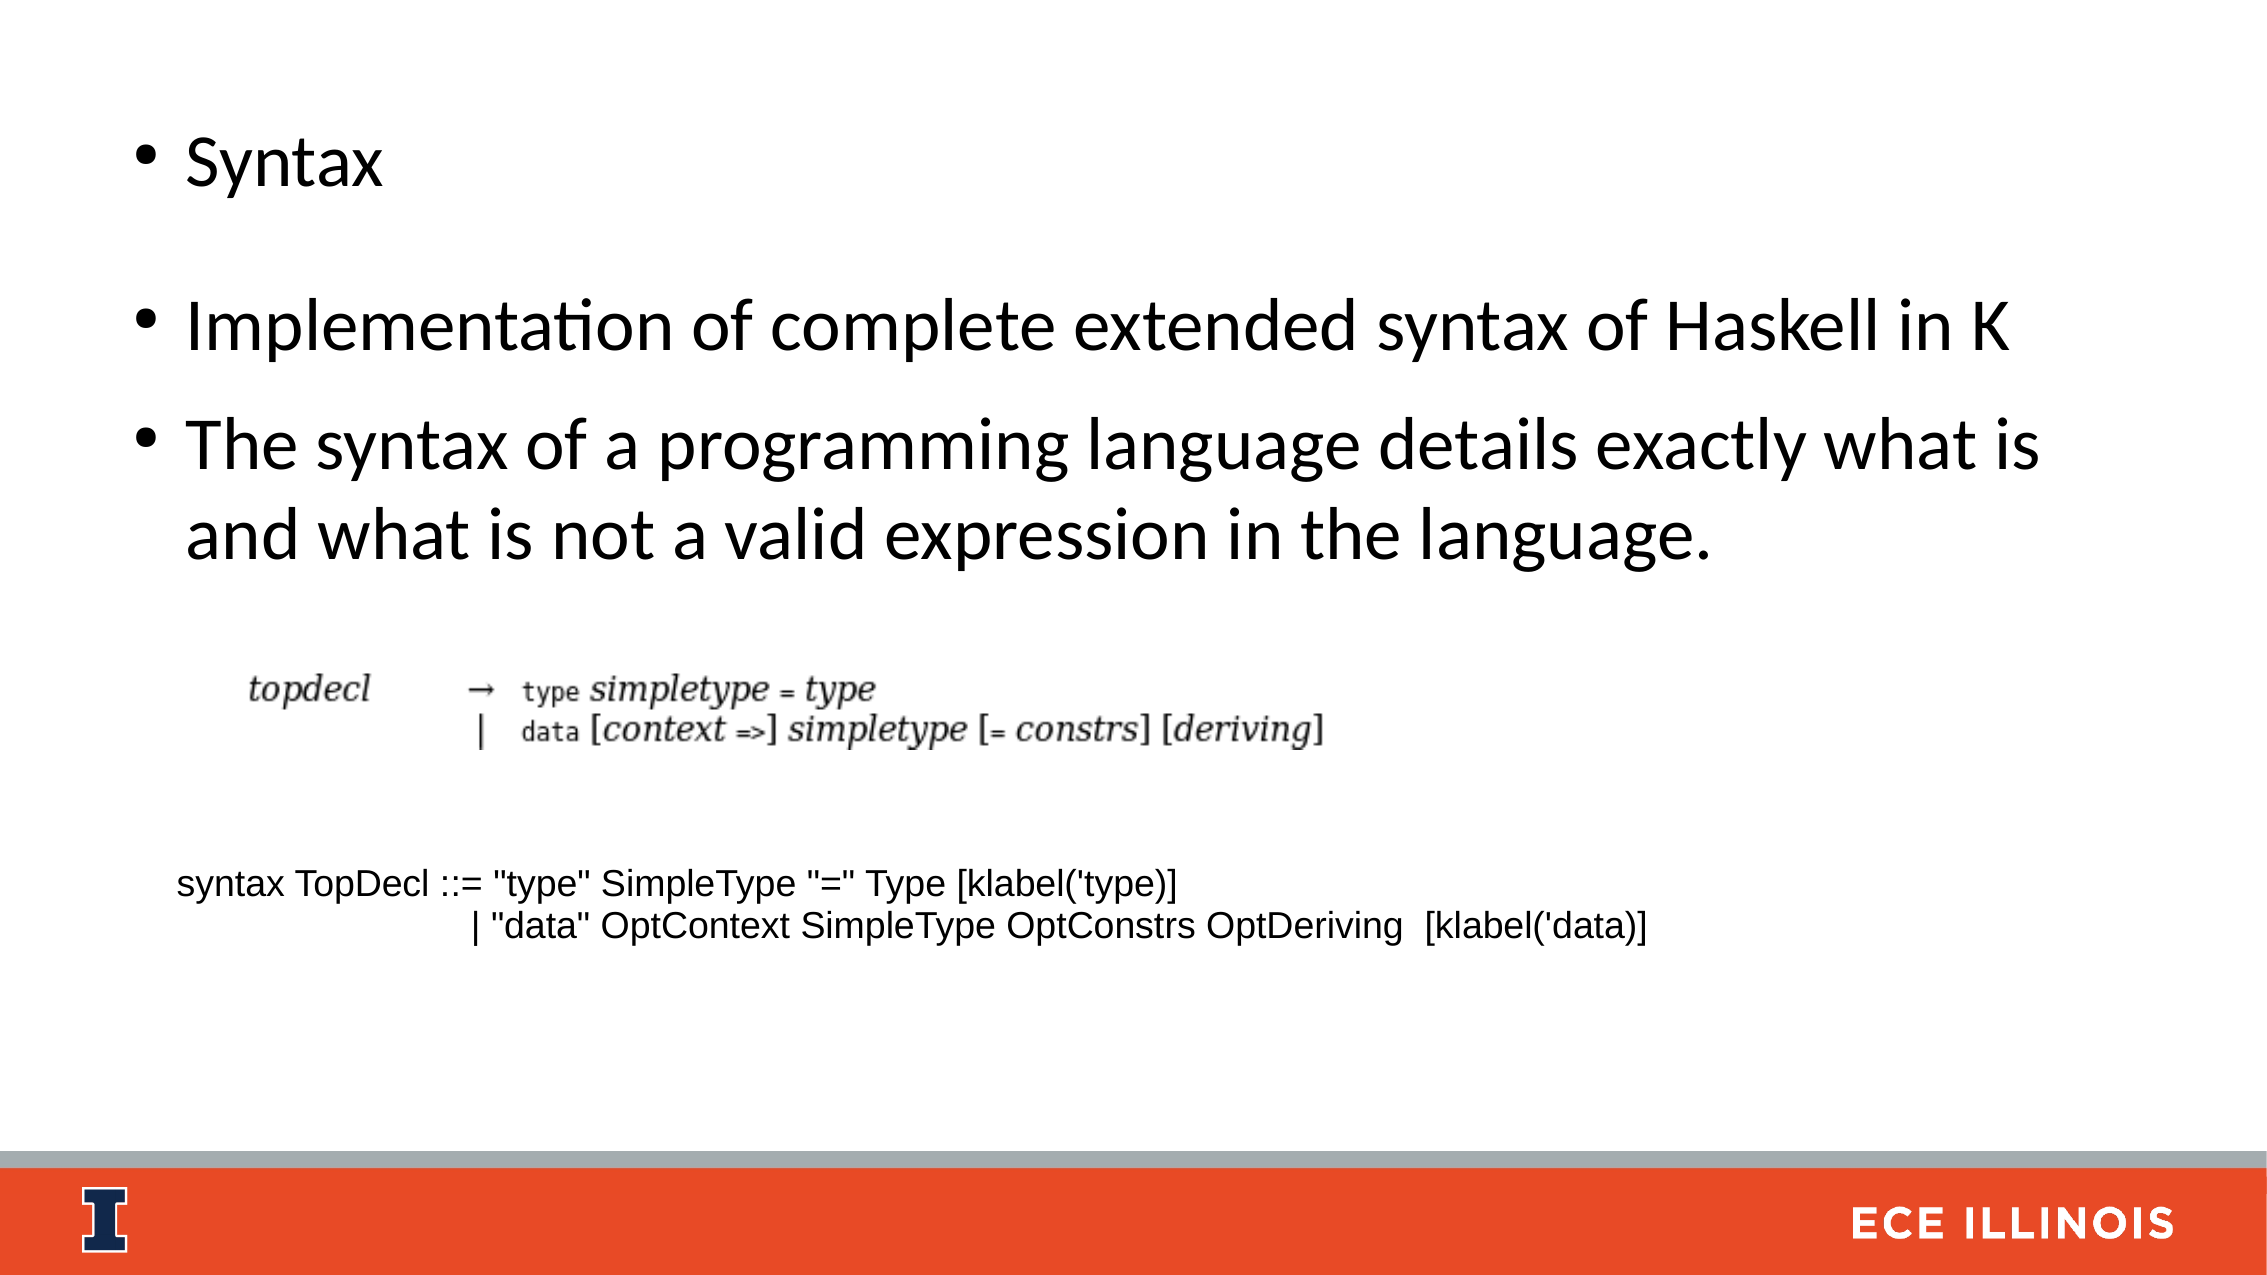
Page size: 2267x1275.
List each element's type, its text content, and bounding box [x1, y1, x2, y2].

list Syntax [100, 104, 2173, 224]
picture [1853, 1206, 2173, 1239]
picture [0, 1151, 2267, 1258]
picture [234, 672, 1606, 751]
text_box syntax TopDecl ::= "type" SimpleType "=" Type [klabel('type)] | "data" OptContext SimpleType OptConstrs OptDeriving [klabel('data)] [120, 855, 2056, 976]
list Implementation of complete extended syntax of Haskell in K The syntax of a programming language details exactly what is and what is not a valid expression in the language. [100, 267, 2184, 1102]
